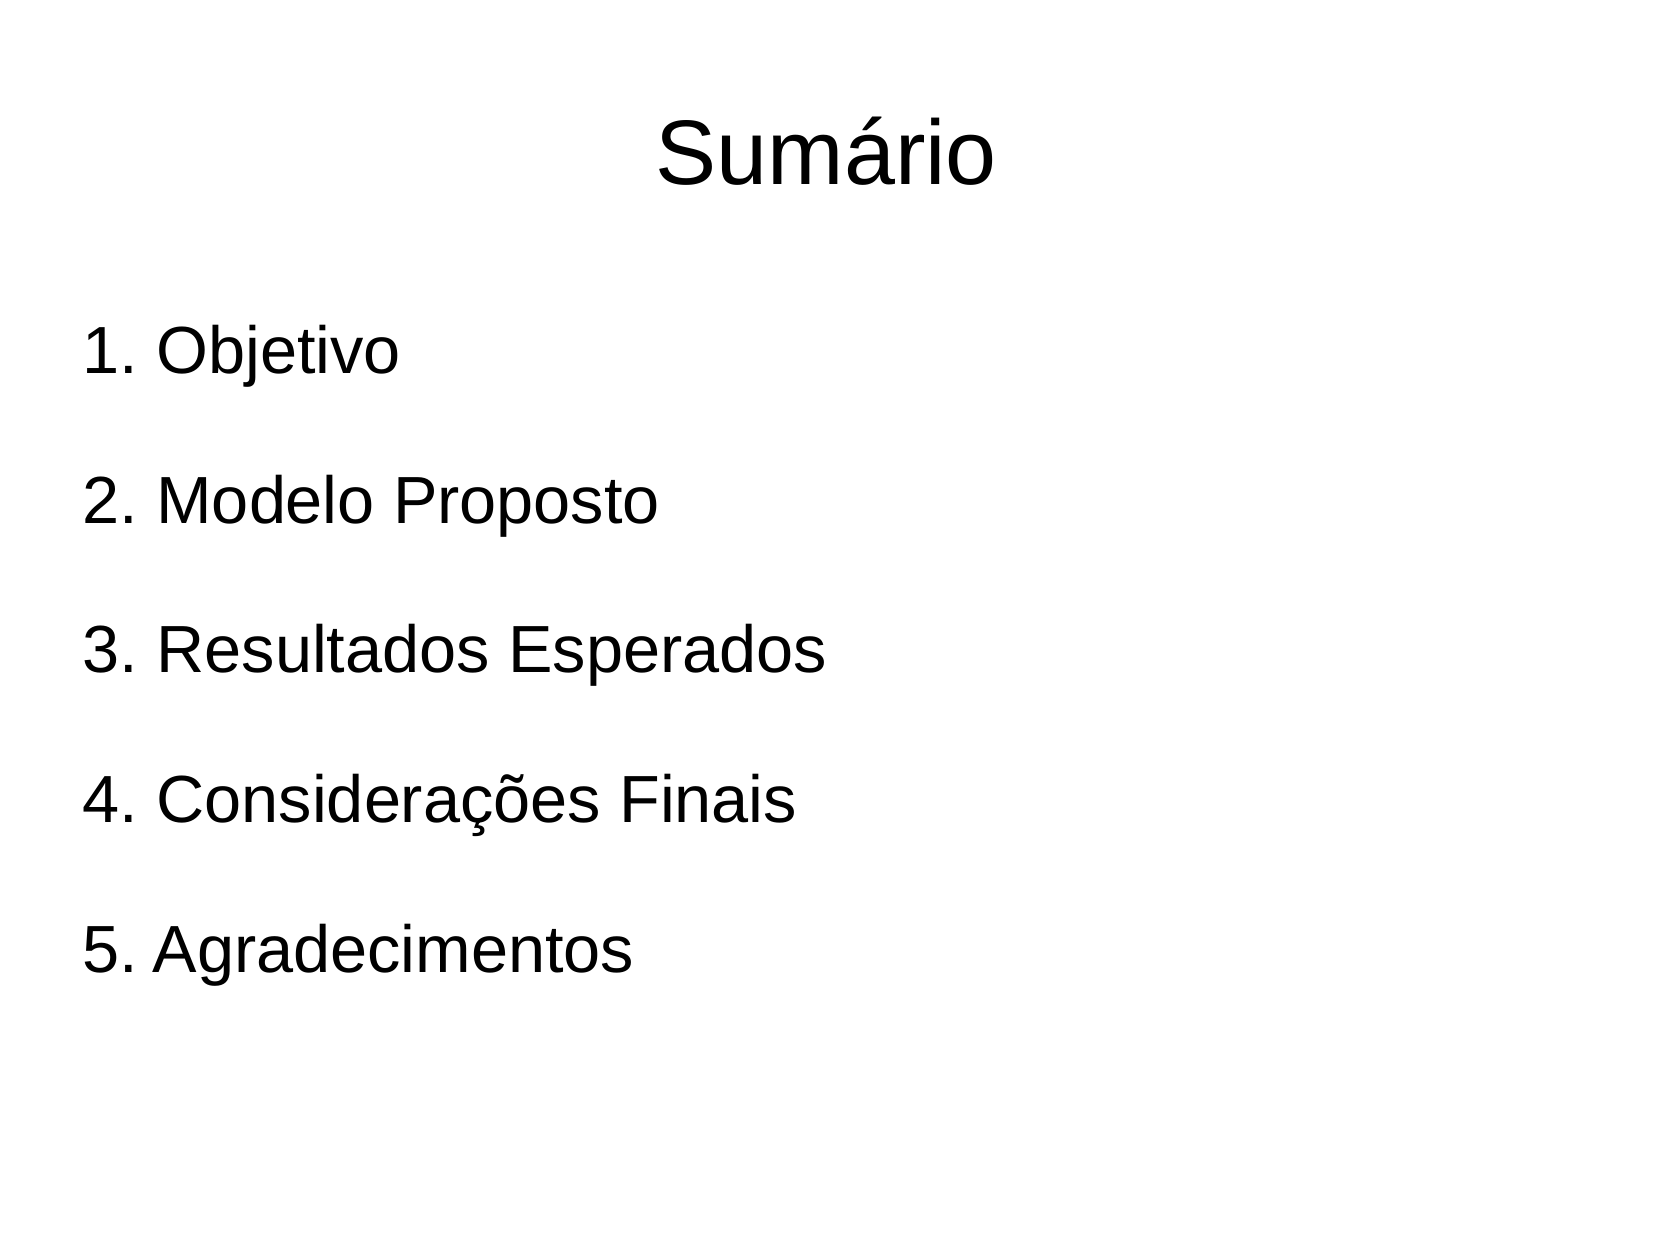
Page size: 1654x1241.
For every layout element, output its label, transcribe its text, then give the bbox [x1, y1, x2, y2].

title Sumário [82, 49, 1571, 257]
subtitle 1. Objetivo 2. Modelo Proposto 3. Resultados Esperados 4. Considerações Finais 5. Agradecimentos [82, 290, 1571, 1010]
